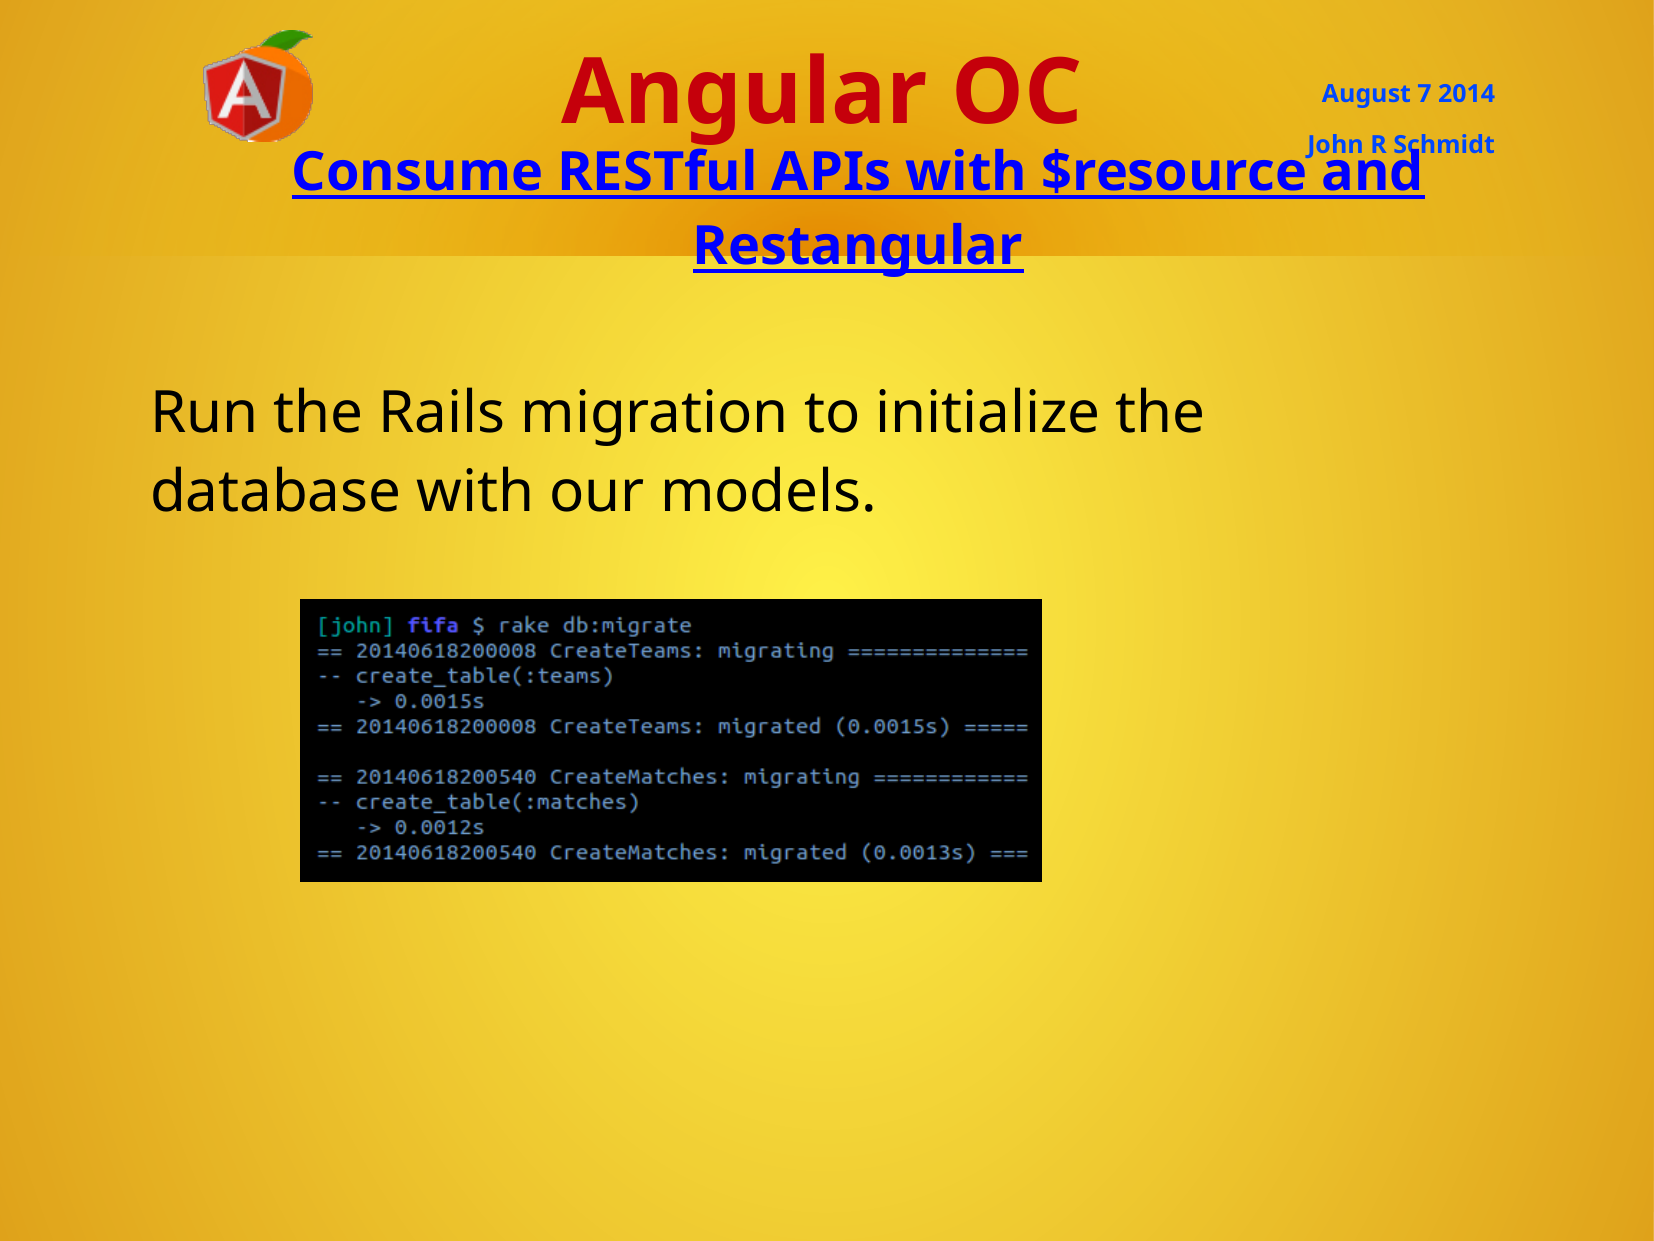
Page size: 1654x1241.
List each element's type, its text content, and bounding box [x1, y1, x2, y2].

text_box Consume RESTful APIs with $resource and Restangular [150, 175, 1567, 239]
title Angular OC [560, 34, 1086, 142]
text_box August 7 2014 John R Schmidt [1260, 51, 1510, 172]
subtitle Run the Rails migration to initialize the database with our models. [150, 374, 1441, 526]
picture [300, 599, 1042, 882]
picture [202, 30, 316, 142]
